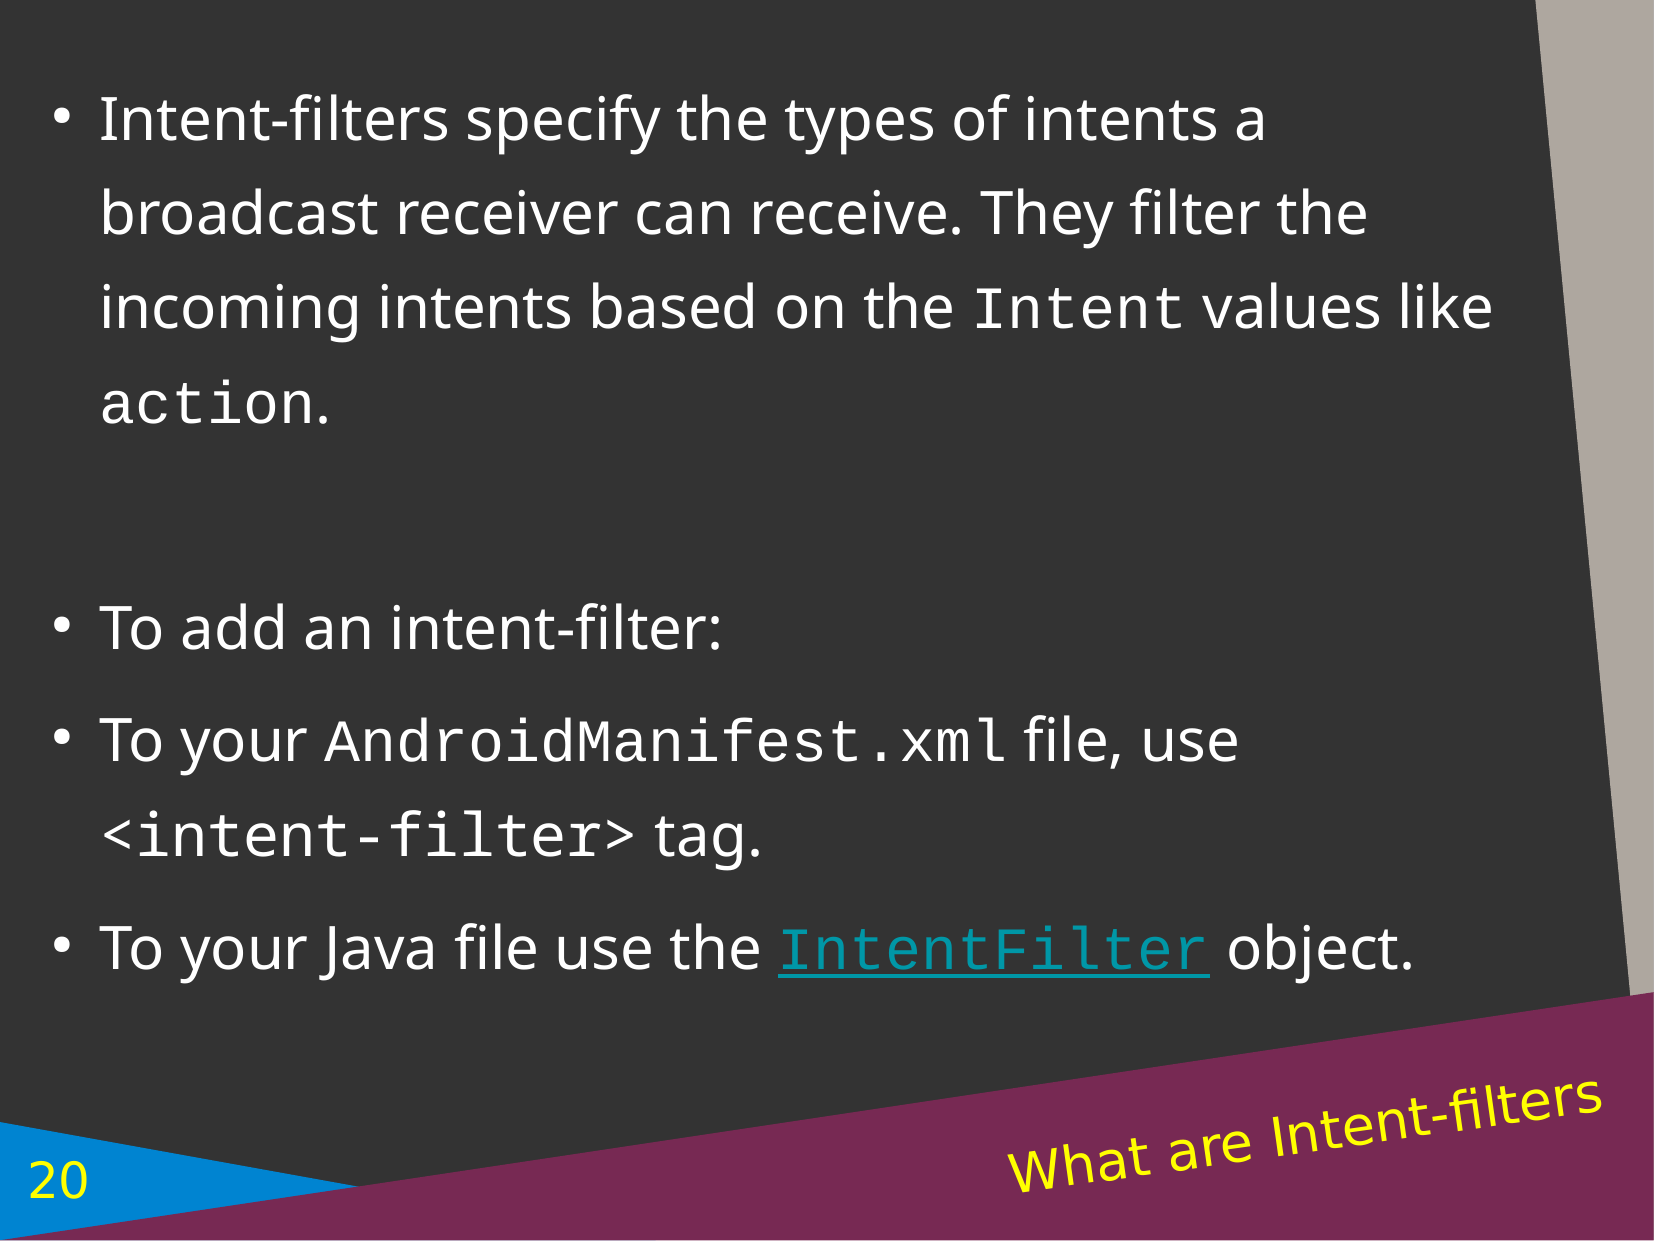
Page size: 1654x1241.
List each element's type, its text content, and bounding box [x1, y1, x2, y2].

list Intent-filters specify the types of intents a broadcast receiver can receive. They filter the incoming intents based on the Intent values like action. To add an intent-filter: To your AndroidManifest.xml file, use <intent-filter> tag. To your Java file use the IntentFilter object. [35, 59, 1524, 993]
title What are Intent-filters [956, 995, 1654, 1241]
